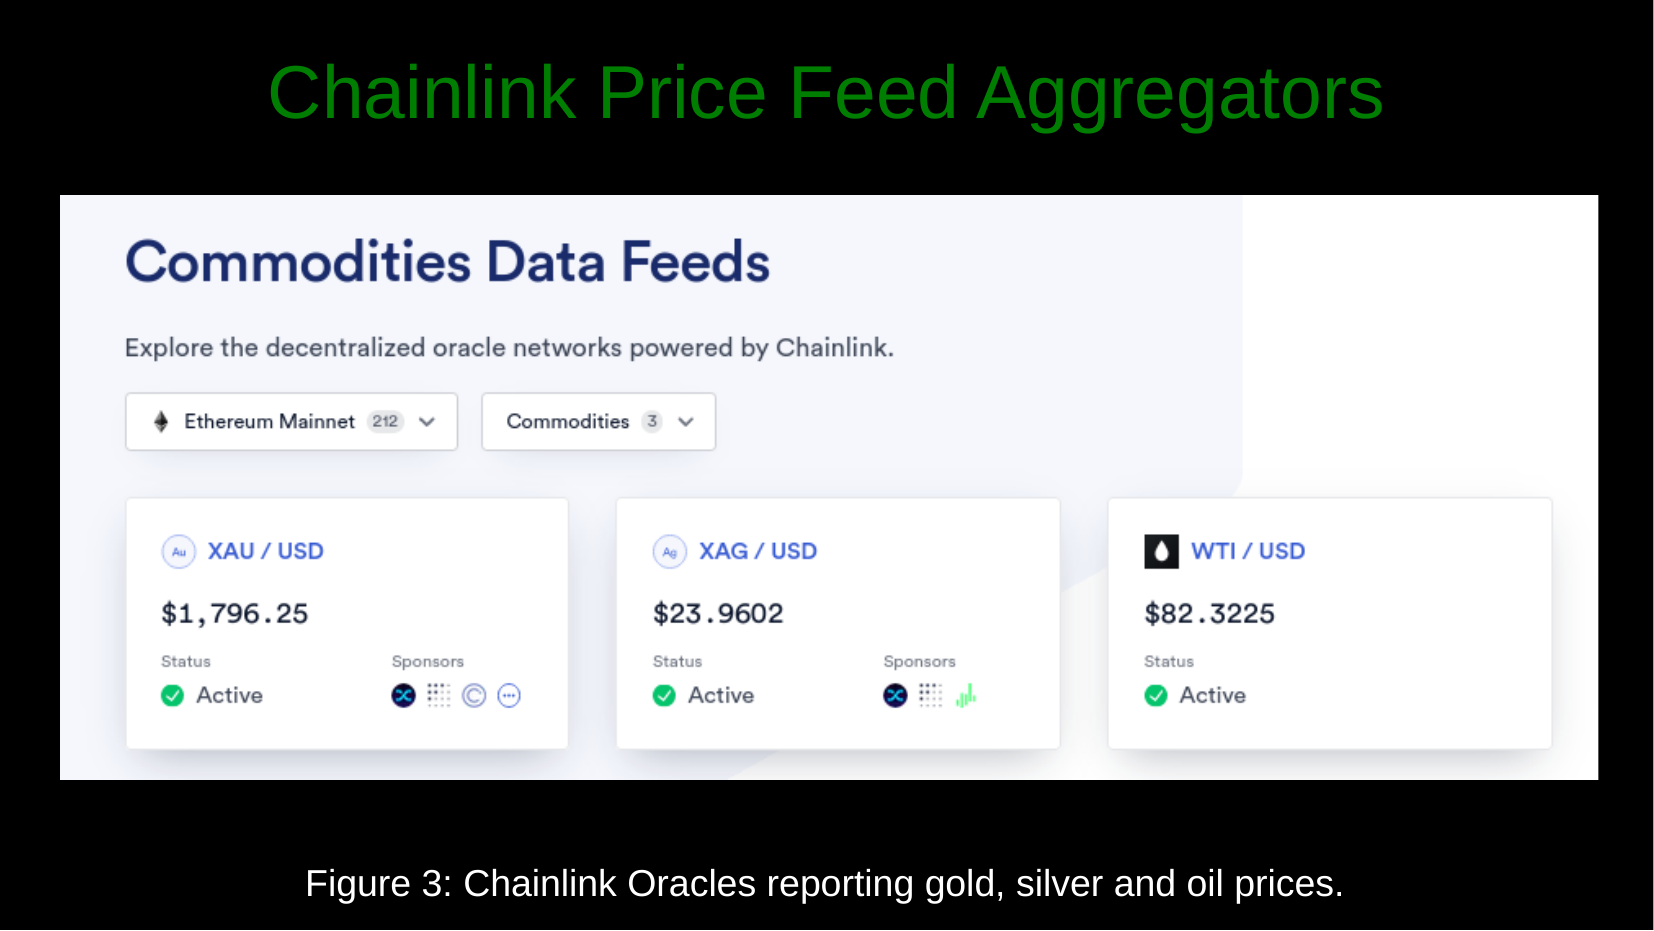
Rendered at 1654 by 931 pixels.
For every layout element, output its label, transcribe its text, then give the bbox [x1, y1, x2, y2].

title Chainlink Price Feed Aggregators [0, 15, 1654, 171]
text_box Figure 3: Chainlink Oracles reporting gold, silver and oil prices. [0, 855, 1651, 931]
picture [60, 195, 1599, 781]
